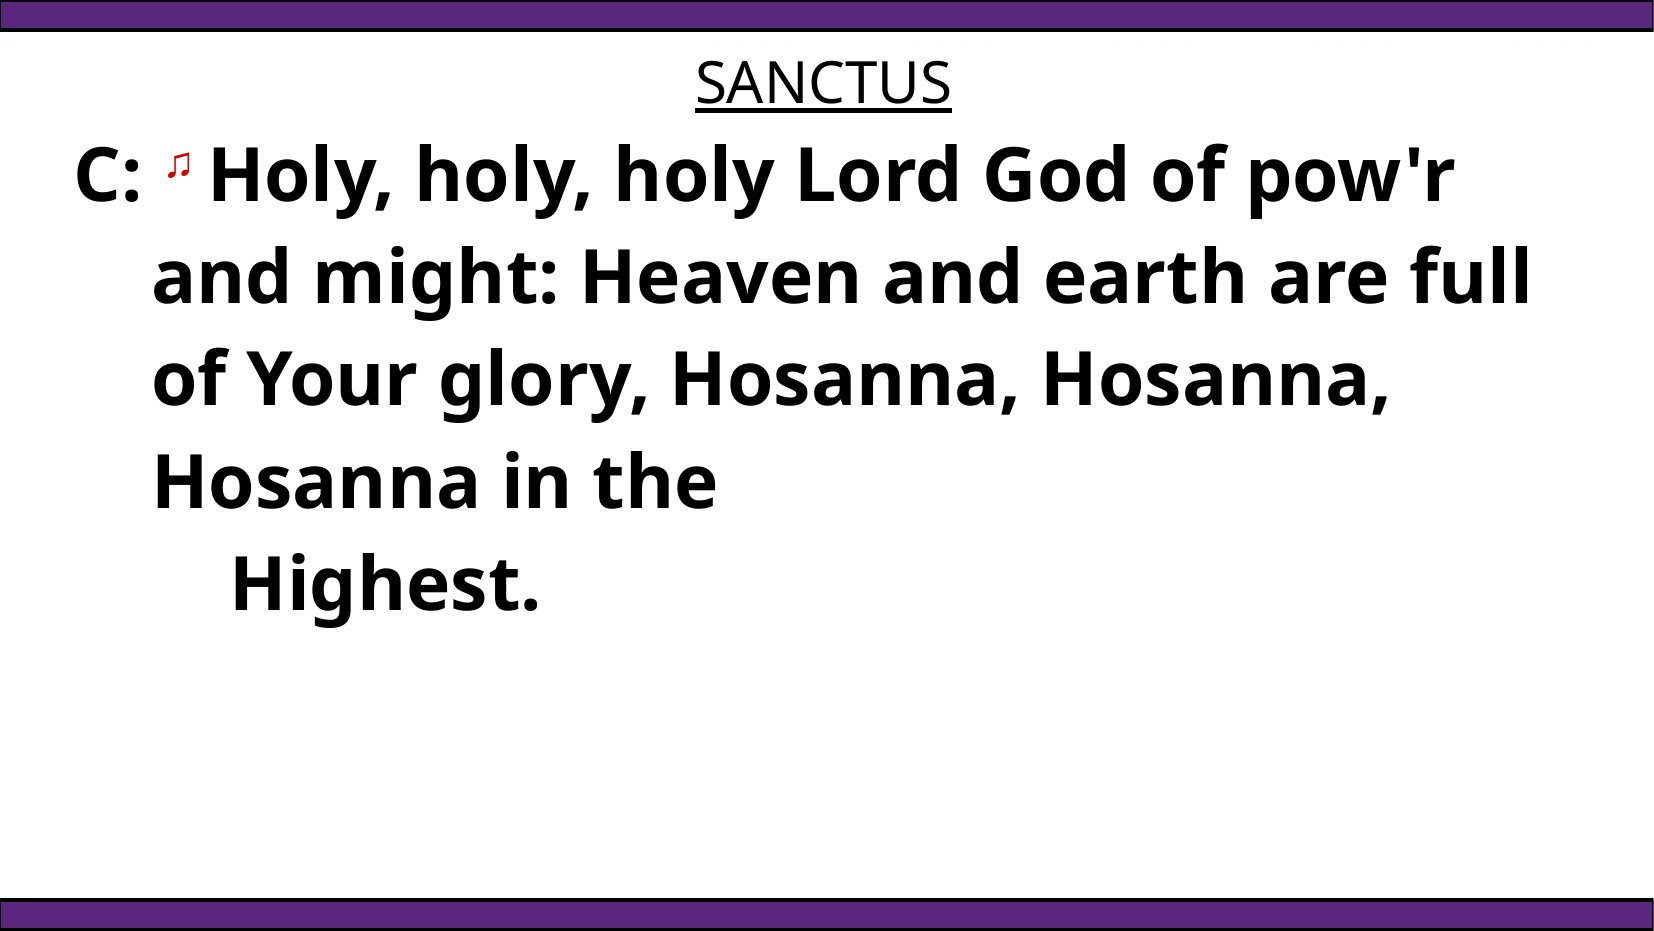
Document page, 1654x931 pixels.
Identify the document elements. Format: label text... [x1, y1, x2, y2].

text_box [0, 0, 1654, 31]
picture [0, 31, 1654, 900]
text_box [0, 900, 1654, 931]
text_box SANCTUS C: ♫ Holy, holy, holy Lord God of pow'r and might: Heaven and earth are full of Your glory, Hosanna, Hosanna, Hosanna in the Highest. [58, 34, 1589, 626]
